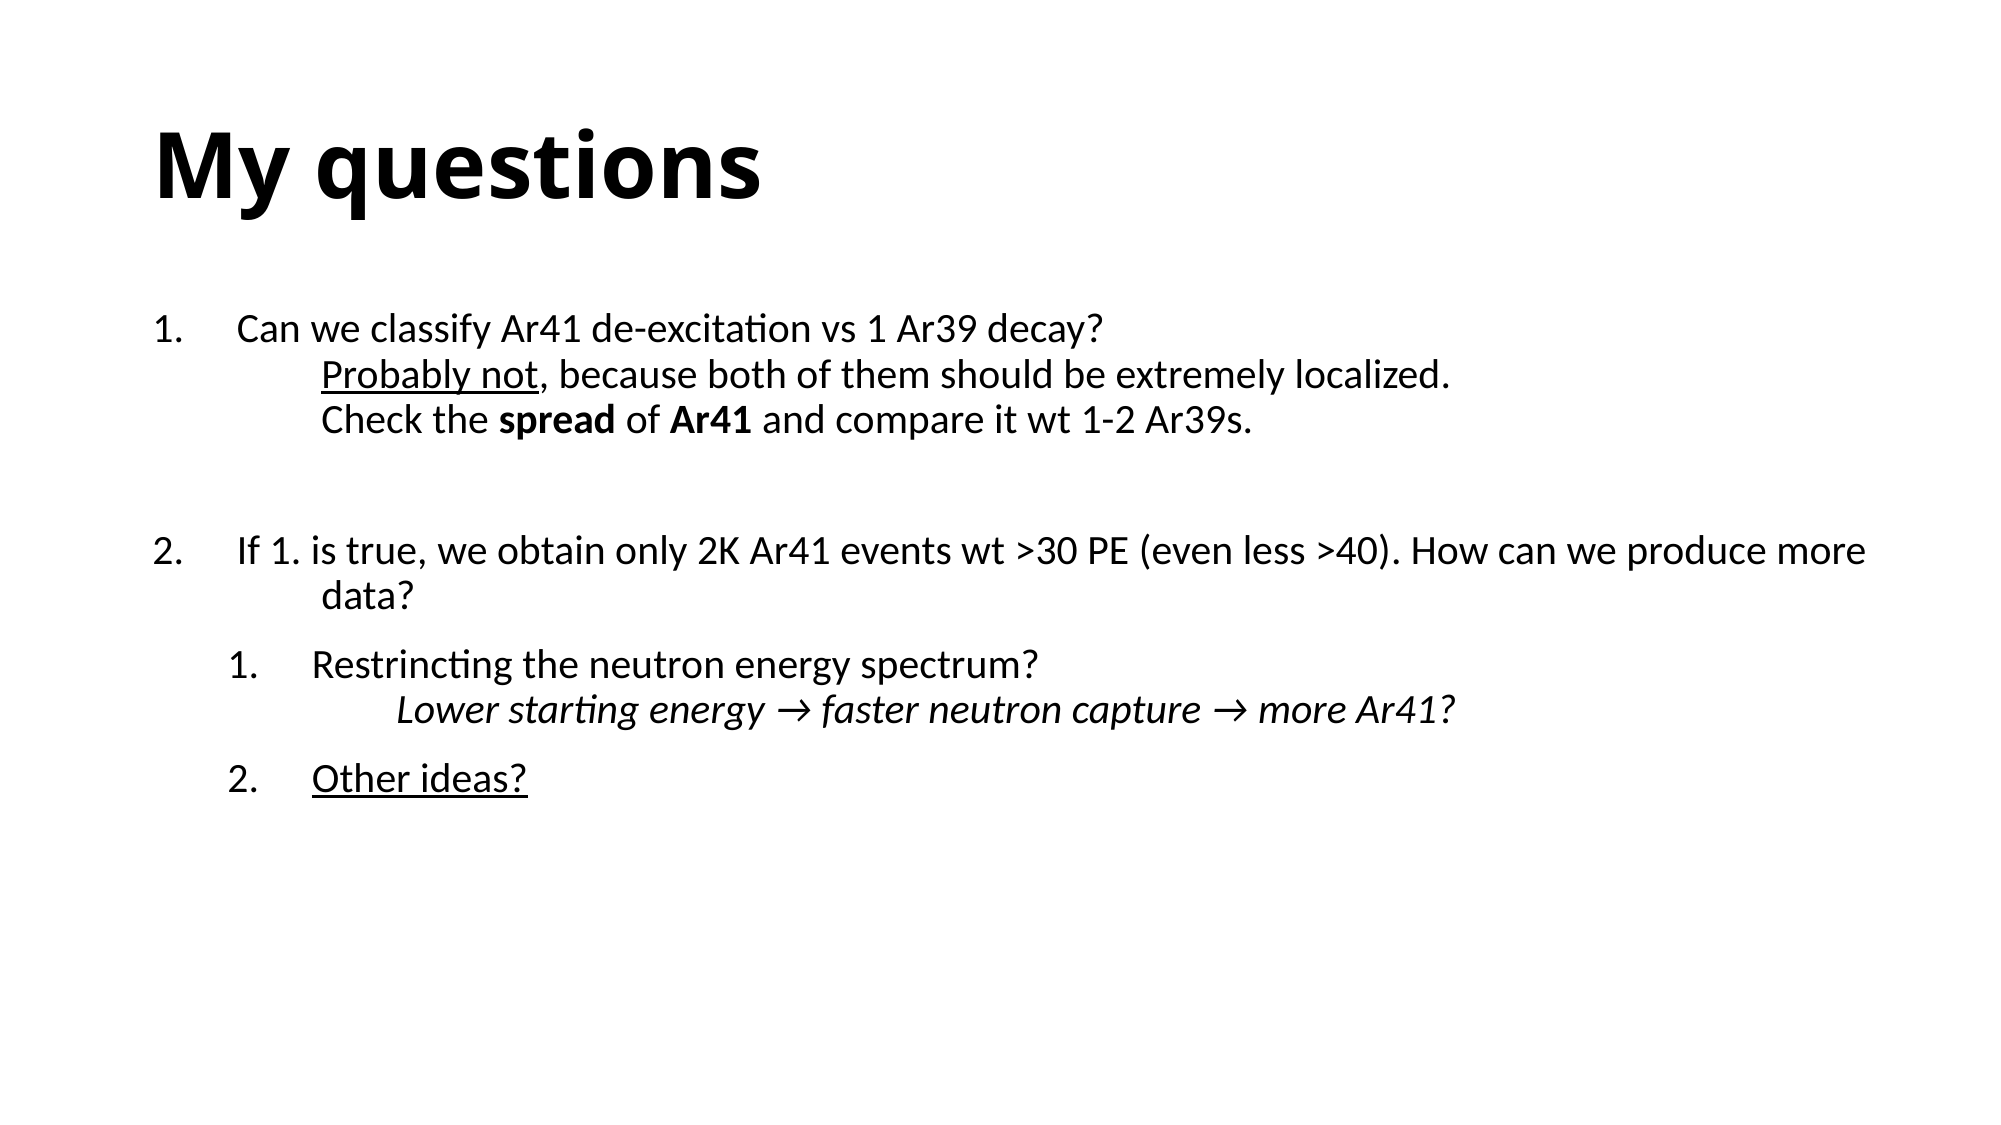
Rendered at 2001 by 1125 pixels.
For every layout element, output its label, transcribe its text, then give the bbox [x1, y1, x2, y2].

list Can we classify Ar41 de-excitation vs 1 Ar39 decay? Probably not, because both of them should be extremely localized. Check the spread of Ar41 and compare it wt 1-2 Ar39s. If 1. is true, we obtain only 2K Ar41 events wt >30 PE (even less >40). How can we produce more data? Restrincting the neutron energy spectrum? Lower starting energy → faster neutron capture → more Ar41? Other ideas? [137, 299, 1921, 1014]
title My questions [137, 59, 1863, 278]
